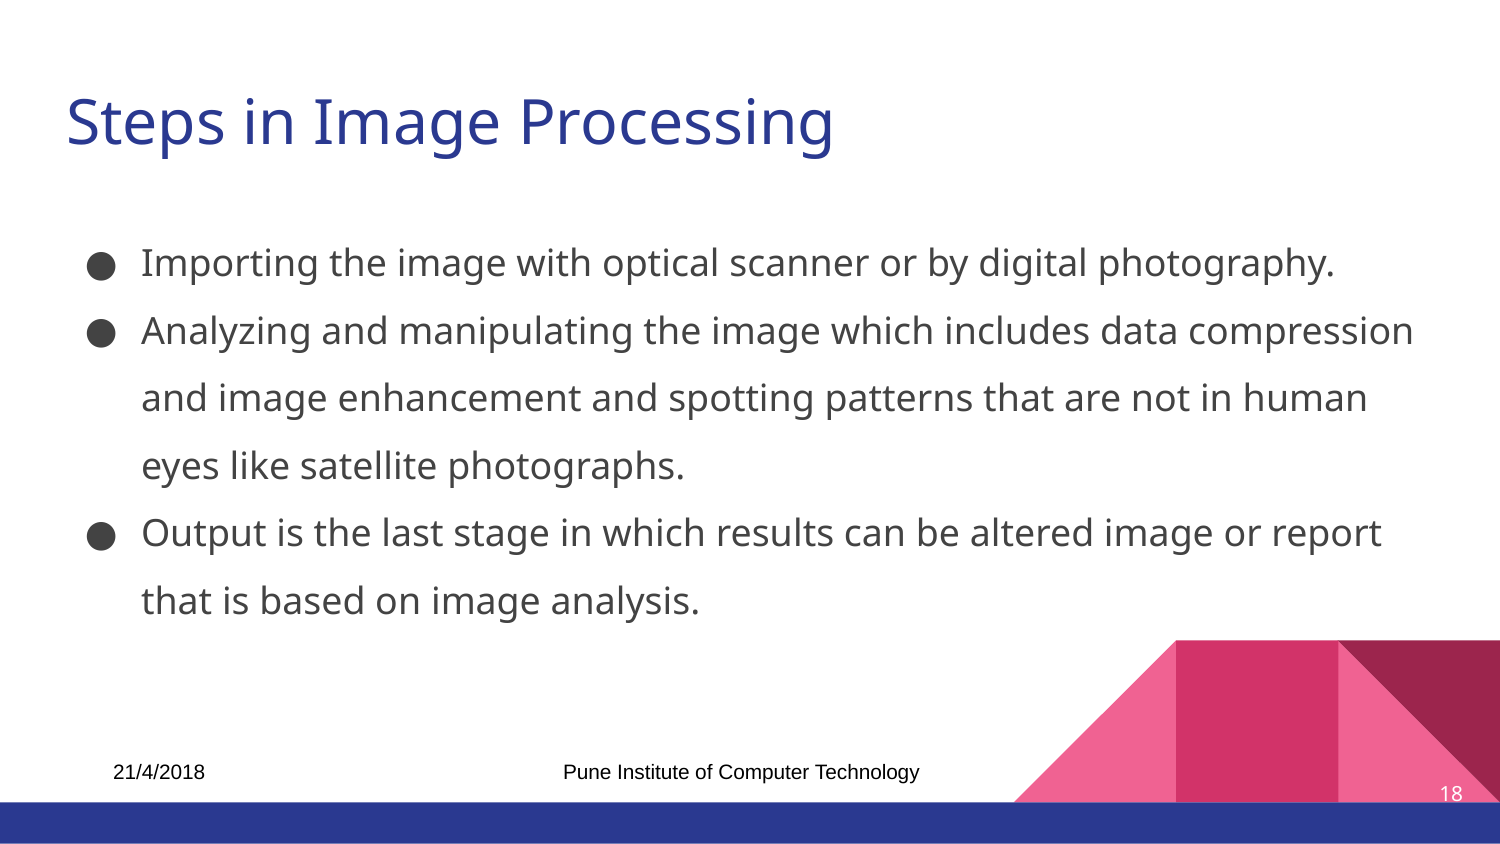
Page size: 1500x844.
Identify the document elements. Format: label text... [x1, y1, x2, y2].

title Steps in Image Processing [51, 67, 1449, 167]
slide_number <number> [1387, 762, 1478, 828]
list Importing the image with optical scanner or by digital photography. Analyzing and manipulating the image which includes data compression and image enhancement and spotting patterns that are not in human eyes like satellite photographs. Output is the last stage in which results can be altered image or report that is based on image analysis. [51, 201, 1449, 750]
